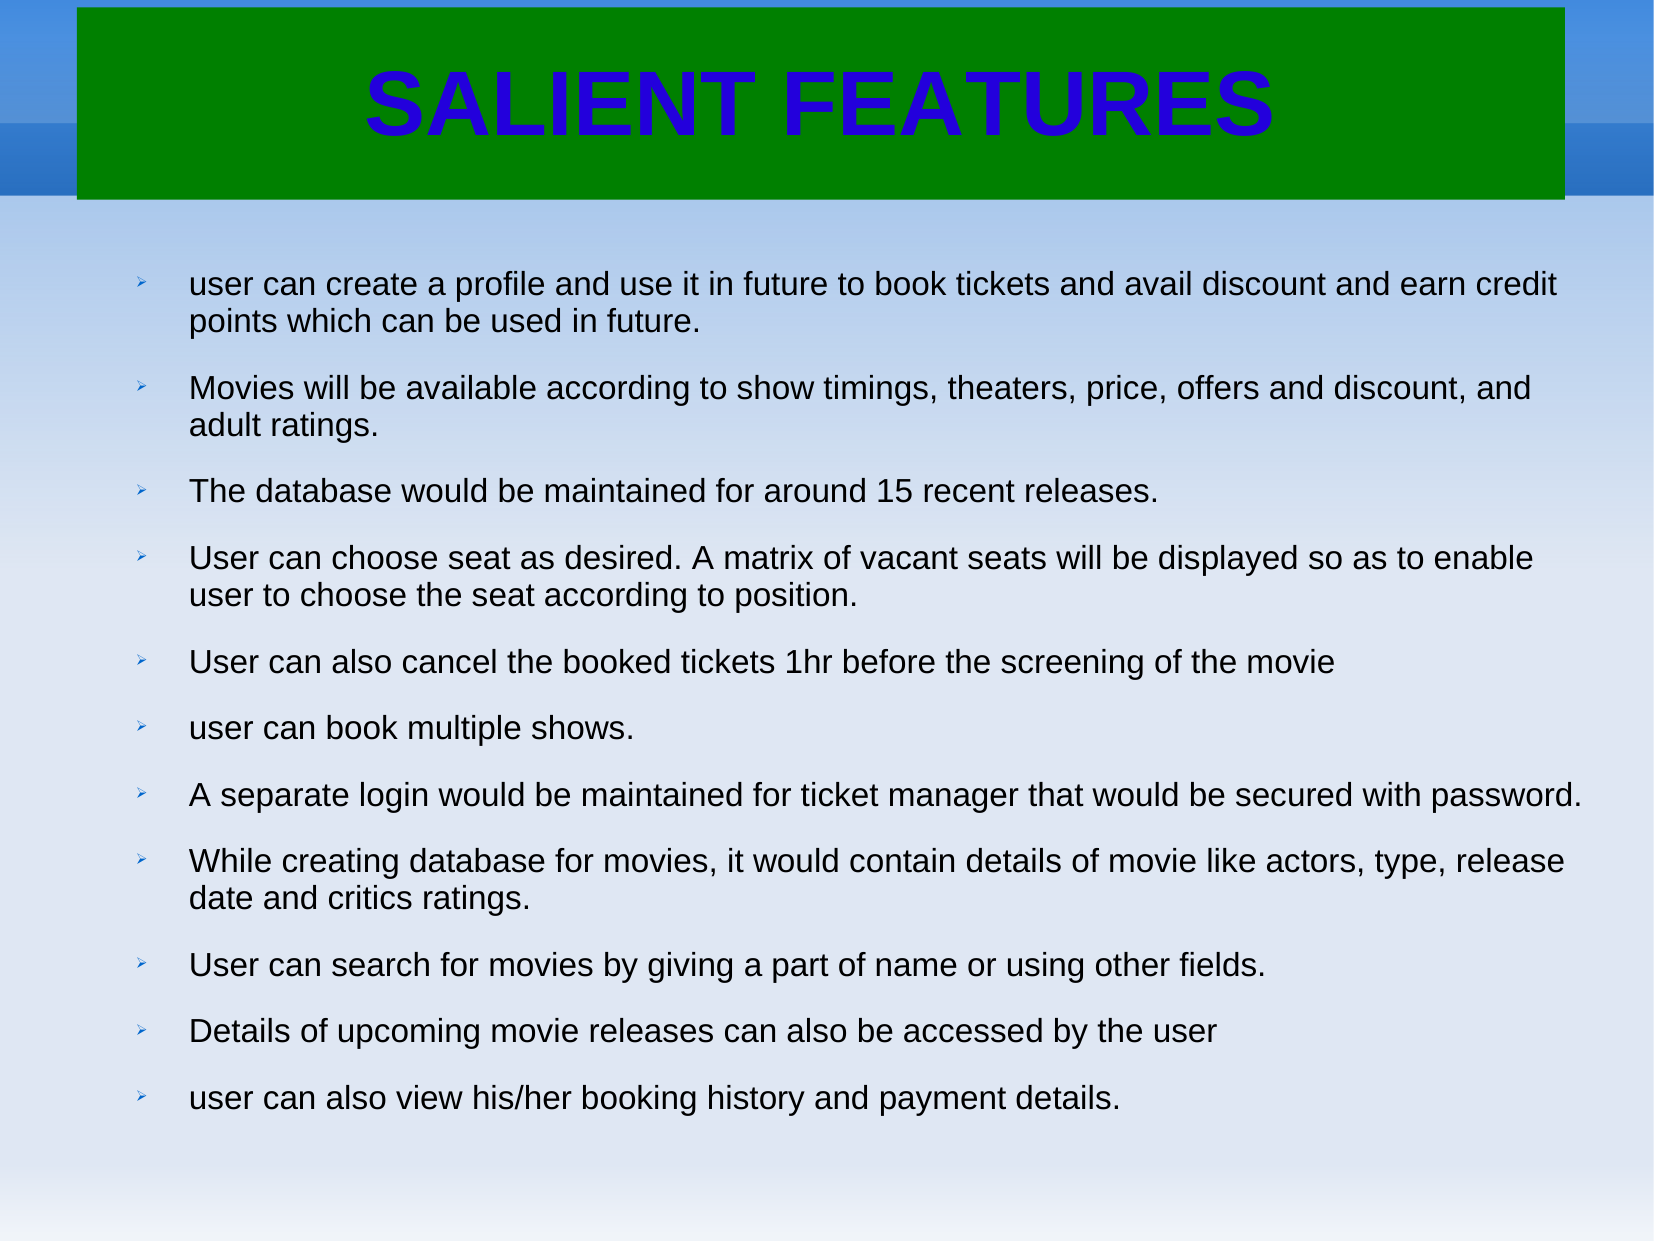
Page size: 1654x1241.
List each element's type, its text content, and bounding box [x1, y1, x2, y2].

picture [0, 0, 1654, 1241]
title SALIENT FEATURES [76, 7, 1565, 200]
list user can create a profile and use it in future to book tickets and avail discount and earn credit points which can be used in future. Movies will be available according to show timings, theaters, price, offers and discount, and adult ratings. The database would be maintained for around 15 recent releases. User can choose seat as desired. A matrix of vacant seats will be displayed so as to enable user to choose the seat according to position. User can also cancel the booked tickets 1hr before the screening of the movie user can book multiple shows. A separate login would be maintained for ticket manager that would be secured with password. While creating database for movies, it would contain details of movie like actors, type, release date and critics ratings. User can search for movies by giving a part of name or using other fields. Details of upcoming movie releases can also be accessed by the user user can also view his/her booking history and payment details. [118, 265, 1607, 1182]
